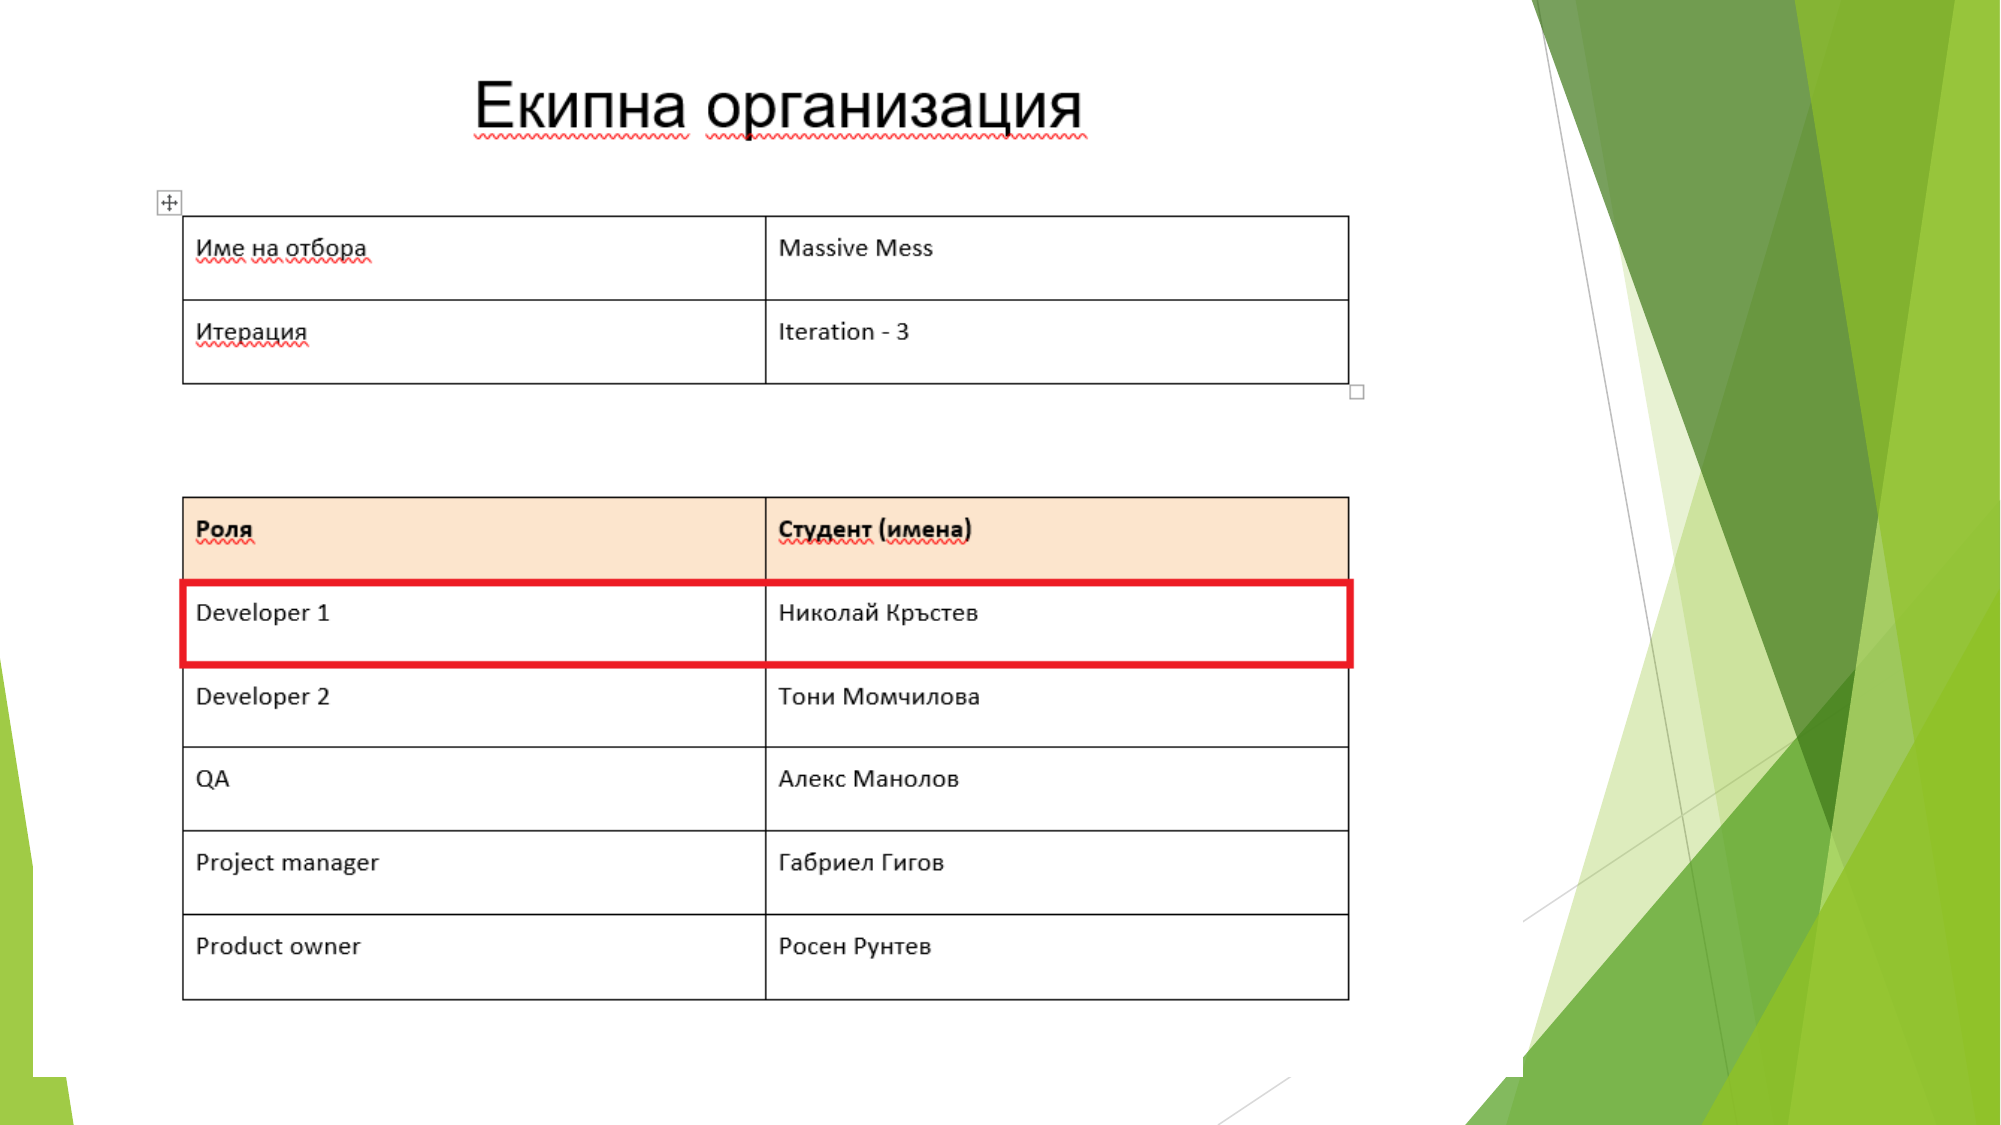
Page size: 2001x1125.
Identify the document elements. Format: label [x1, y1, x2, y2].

picture [33, 0, 1523, 1077]
